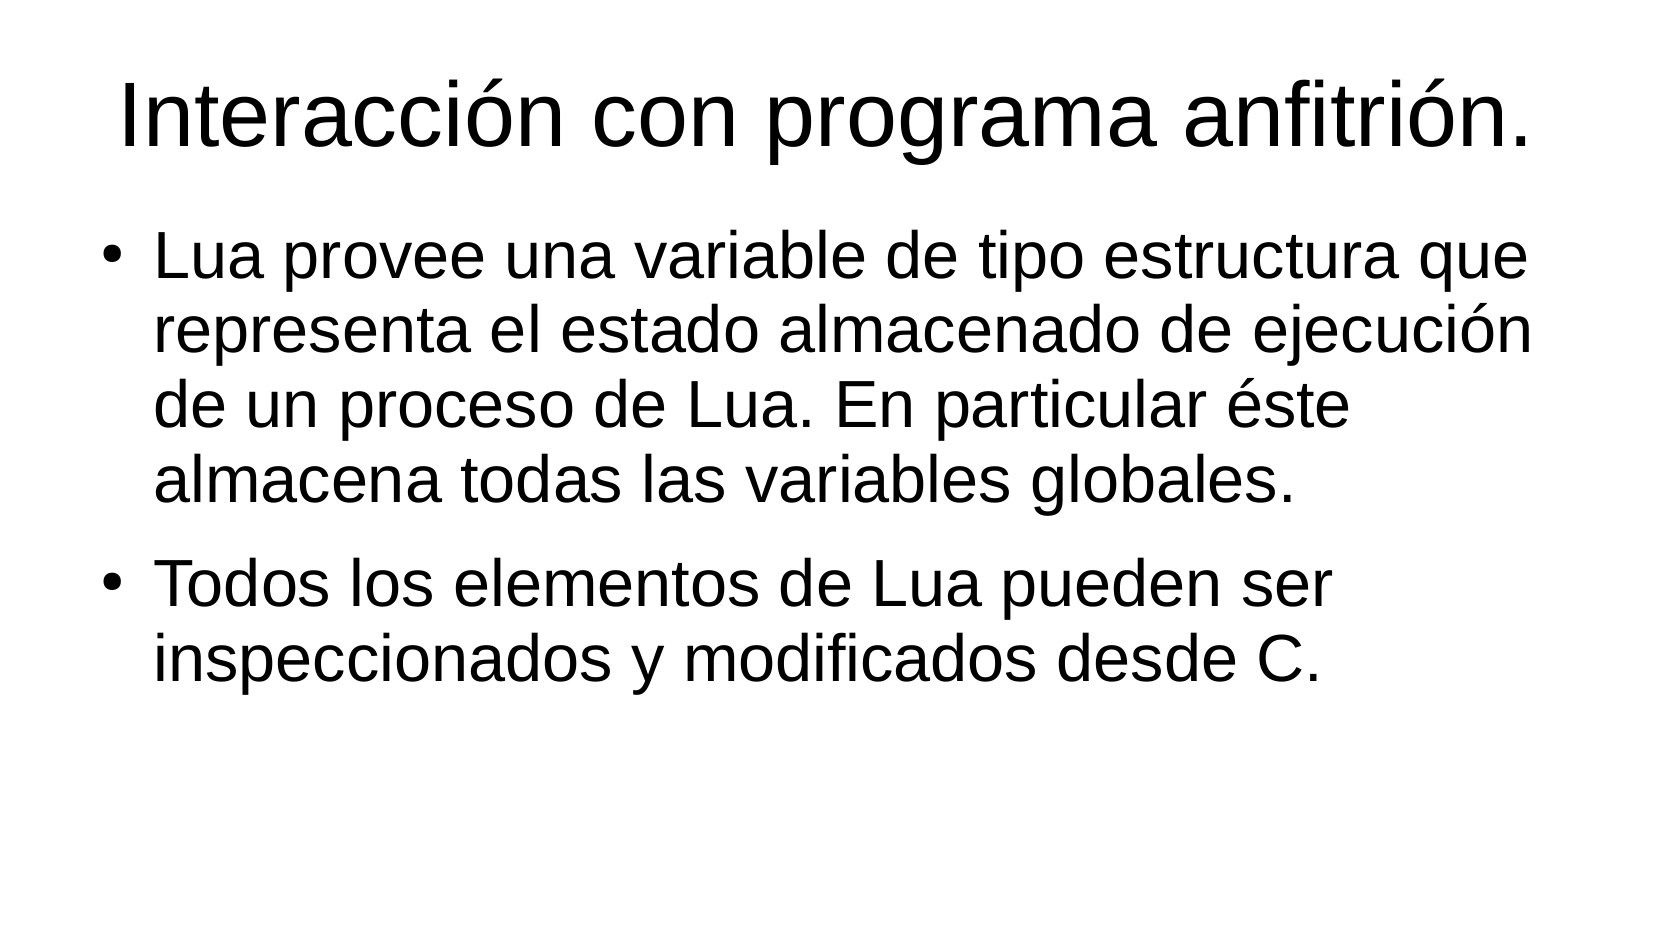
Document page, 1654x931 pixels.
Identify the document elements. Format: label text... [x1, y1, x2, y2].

list Lua provee una variable de tipo estructura que representa el estado almacenado de ejecución de un proceso de Lua. En particular éste almacena todas las variables globales. Todos los elementos de Lua pueden ser inspeccionados y modificados desde C. [82, 217, 1571, 758]
title Interacción con programa anfitrión. [82, 37, 1571, 193]
